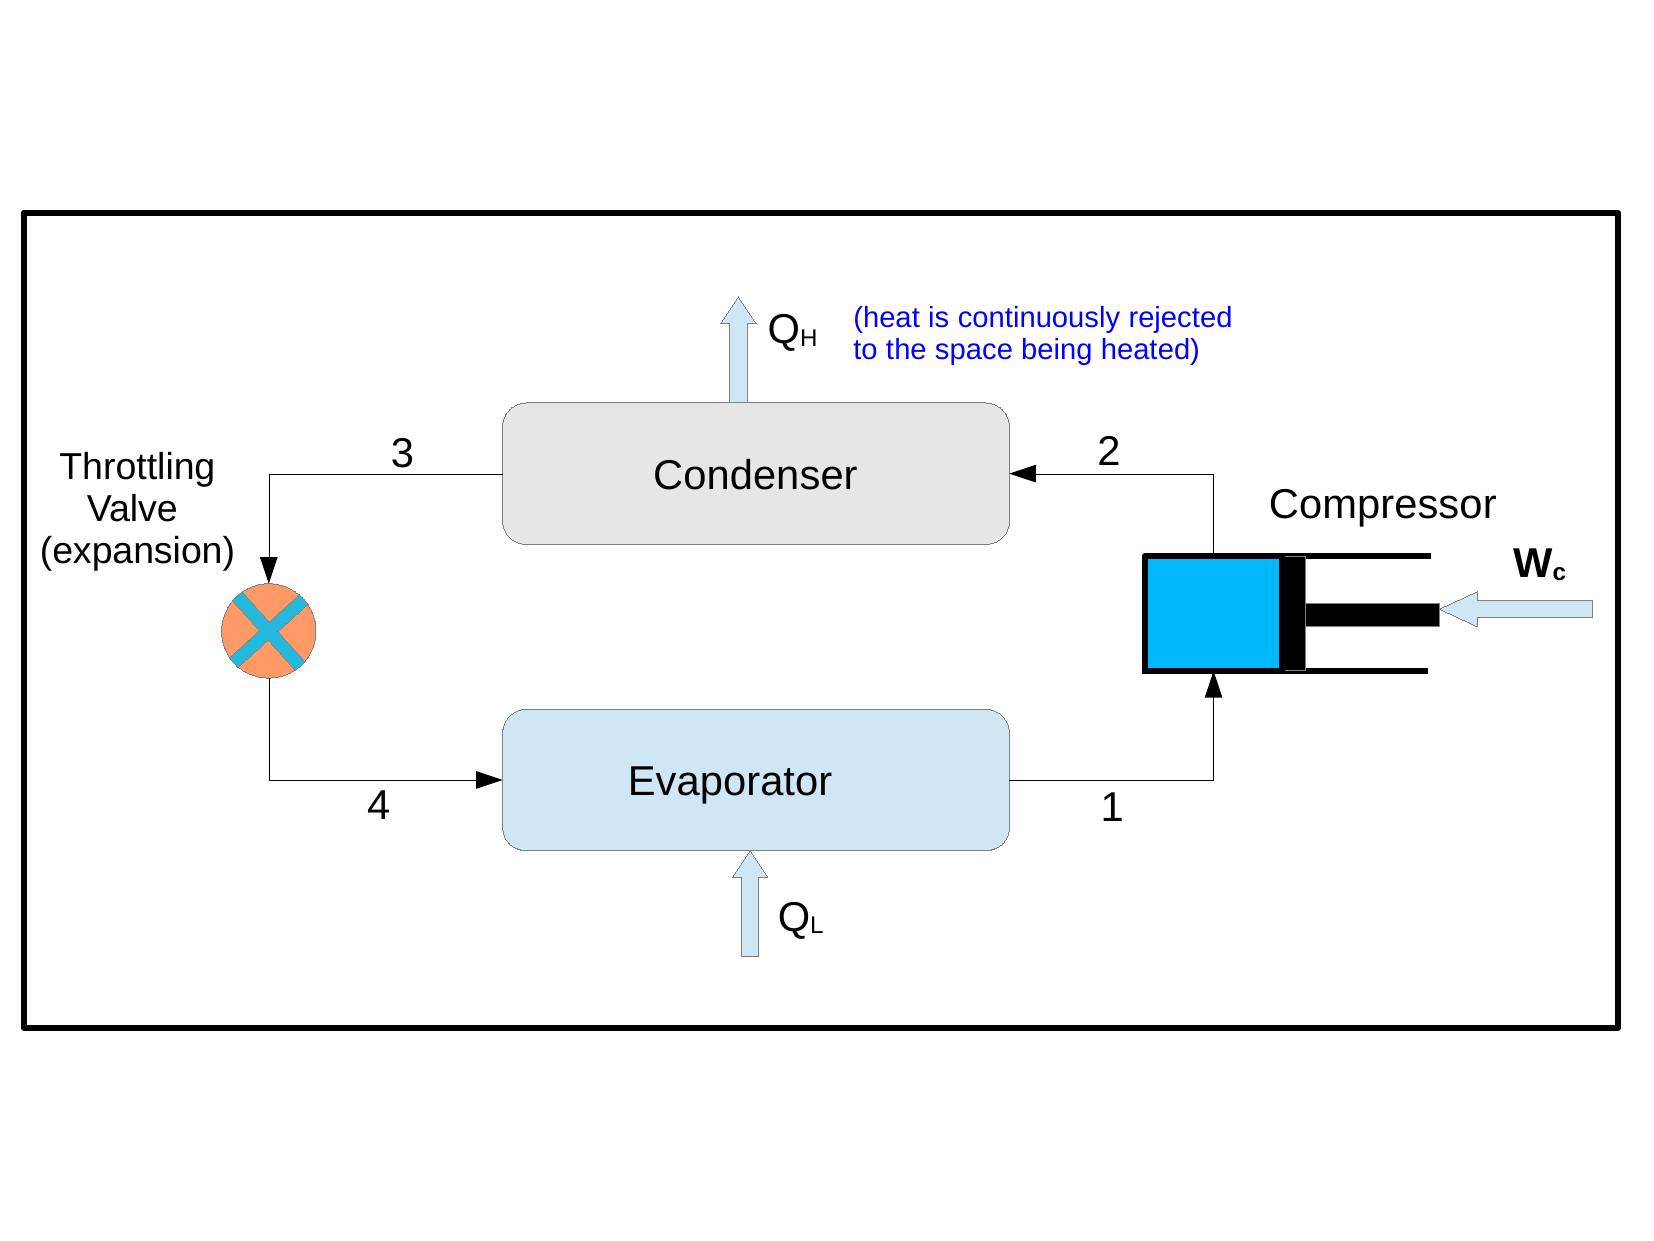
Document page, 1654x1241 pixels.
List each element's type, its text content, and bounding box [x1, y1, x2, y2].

text_box Wc [1498, 532, 1593, 608]
text_box 2 [1082, 420, 1136, 482]
text_box (heat is continuously rejected to the space being heated) [838, 293, 1276, 374]
text_box Throttling Valve (expansion) [25, 438, 269, 580]
text_box 1 [1085, 776, 1139, 838]
text_box 3 [376, 422, 429, 485]
text_box Evaporator [613, 750, 916, 812]
text_box QL [763, 886, 863, 962]
text_box QH [752, 298, 838, 374]
text_box Compressor [1254, 473, 1512, 535]
text_box [23, 212, 1619, 1028]
text_box 4 [352, 774, 406, 836]
text_box Condenser [638, 444, 898, 506]
